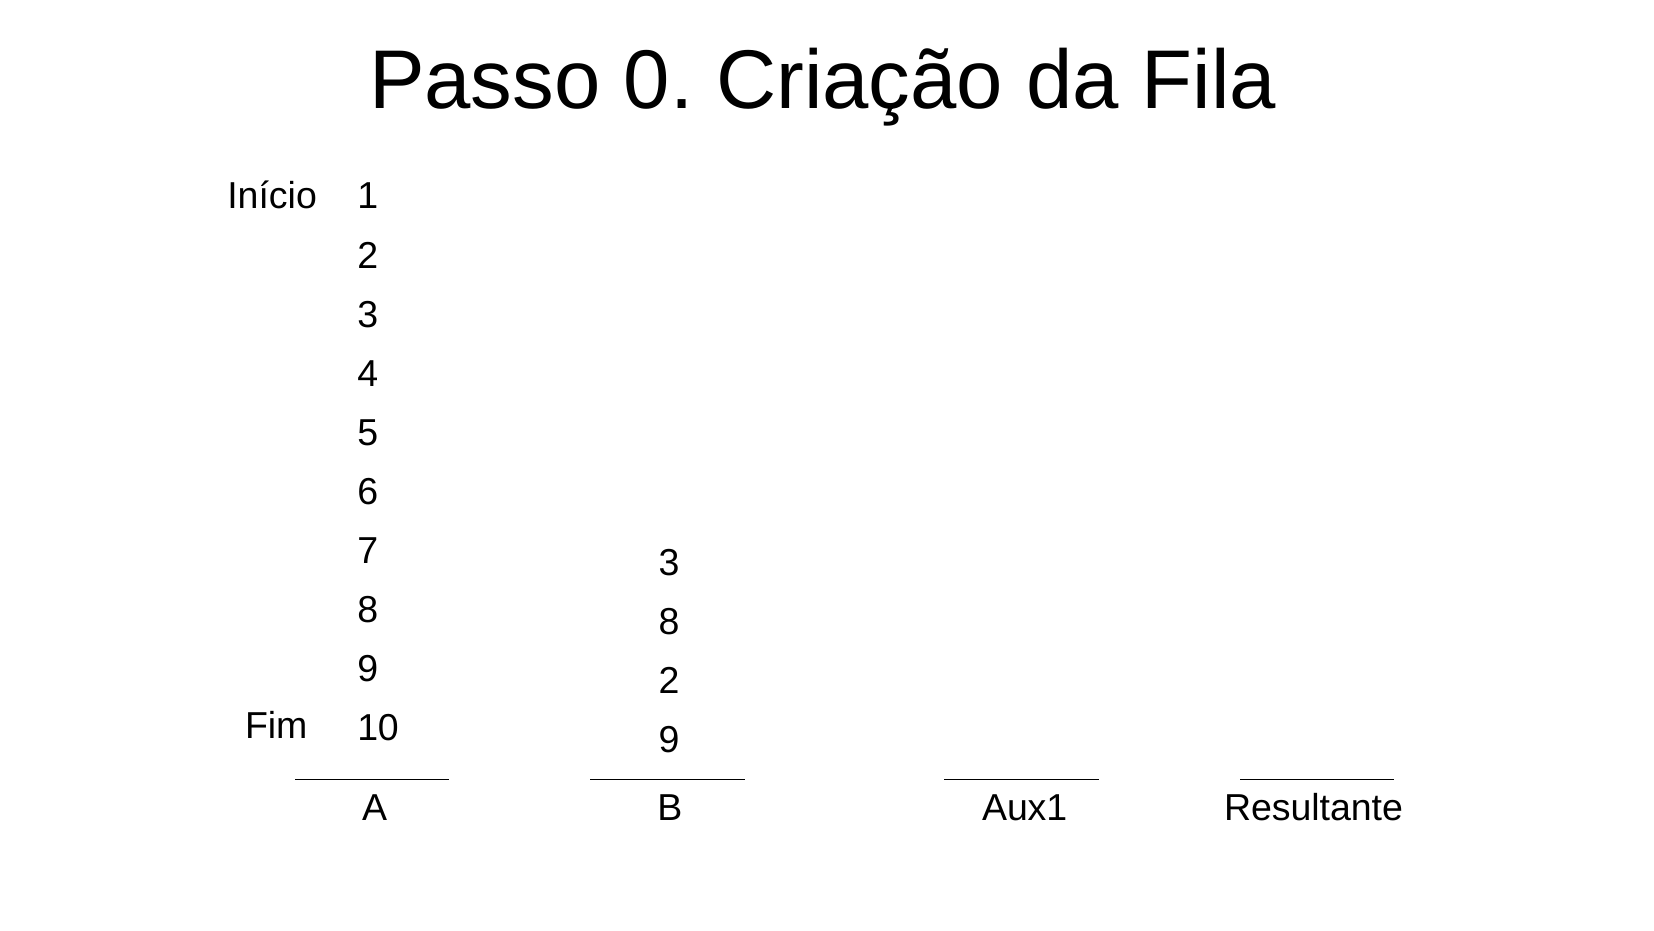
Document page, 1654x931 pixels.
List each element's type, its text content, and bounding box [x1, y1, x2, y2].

text_box B [642, 780, 698, 837]
text_box 4 [342, 344, 393, 402]
text_box 8 [643, 592, 695, 650]
text_box 8 [342, 580, 393, 638]
text_box 7 [342, 521, 393, 579]
text_box A [347, 779, 508, 837]
text_box 9 [342, 640, 393, 697]
text_box Passo 0. Criação da Fila [354, 25, 1365, 227]
text_box 1 [342, 167, 393, 225]
text_box 2 [342, 226, 393, 284]
text_box 3 [643, 533, 695, 591]
text_box 9 [643, 710, 695, 768]
text_box 3 [342, 285, 393, 343]
text_box 5 [342, 403, 393, 461]
text_box Aux1 [967, 780, 1083, 837]
text_box 6 [342, 462, 393, 520]
text_box 2 [643, 651, 695, 709]
text_box Fim [230, 696, 325, 754]
text_box Início [212, 167, 332, 225]
text_box Resultante [1209, 779, 1418, 837]
text_box 10 [342, 699, 426, 756]
